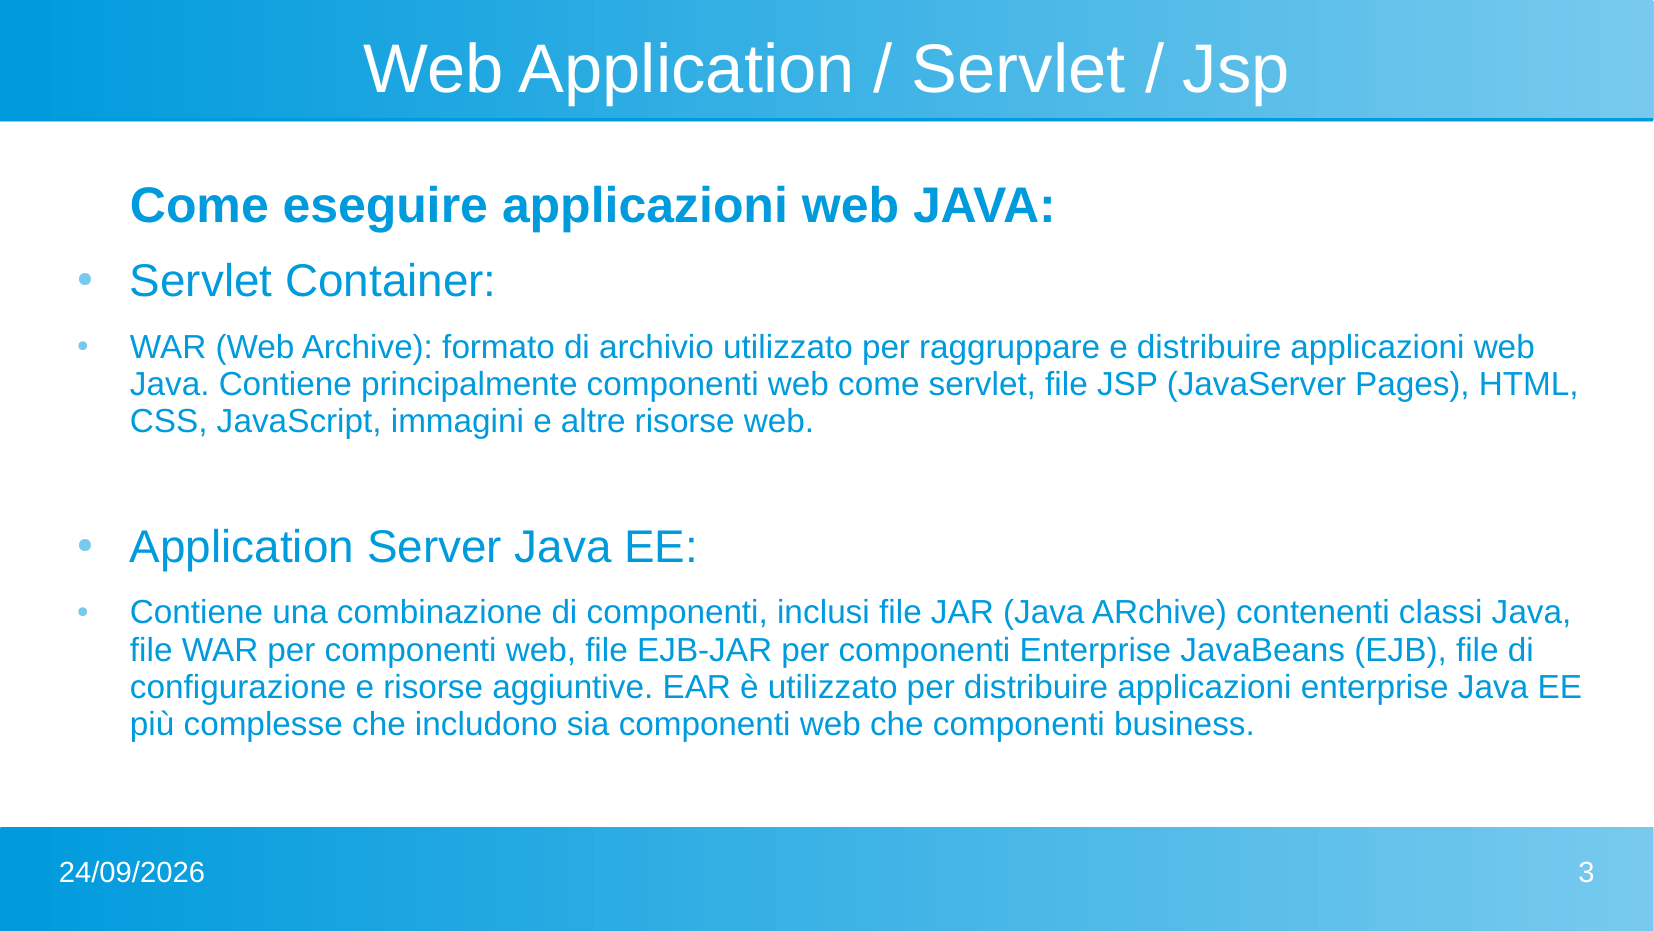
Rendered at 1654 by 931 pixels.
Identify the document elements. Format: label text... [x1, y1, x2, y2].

list Come eseguire applicazioni web JAVA: Servlet Container: WAR (Web Archive): formato di archivio utilizzato per raggruppare e distribuire applicazioni web Java. Contiene principalmente componenti web come servlet, file JSP (JavaServer Pages), HTML, CSS, JavaScript, immagini e altre risorse web. Application Server Java EE: Contiene una combinazione di componenti, inclusi file JAR (Java ARchive) contenenti classi Java, file WAR per componenti web, file EJB-JAR per componenti Enterprise JavaBeans (EJB), file di configurazione e risorse aggiuntive. EAR è utilizzato per distribuire applicazioni enterprise Java EE più complesse che includono sia componenti web che componenti business. [59, 177, 1595, 768]
title Web Application / Servlet / Jsp [59, 29, 1595, 108]
